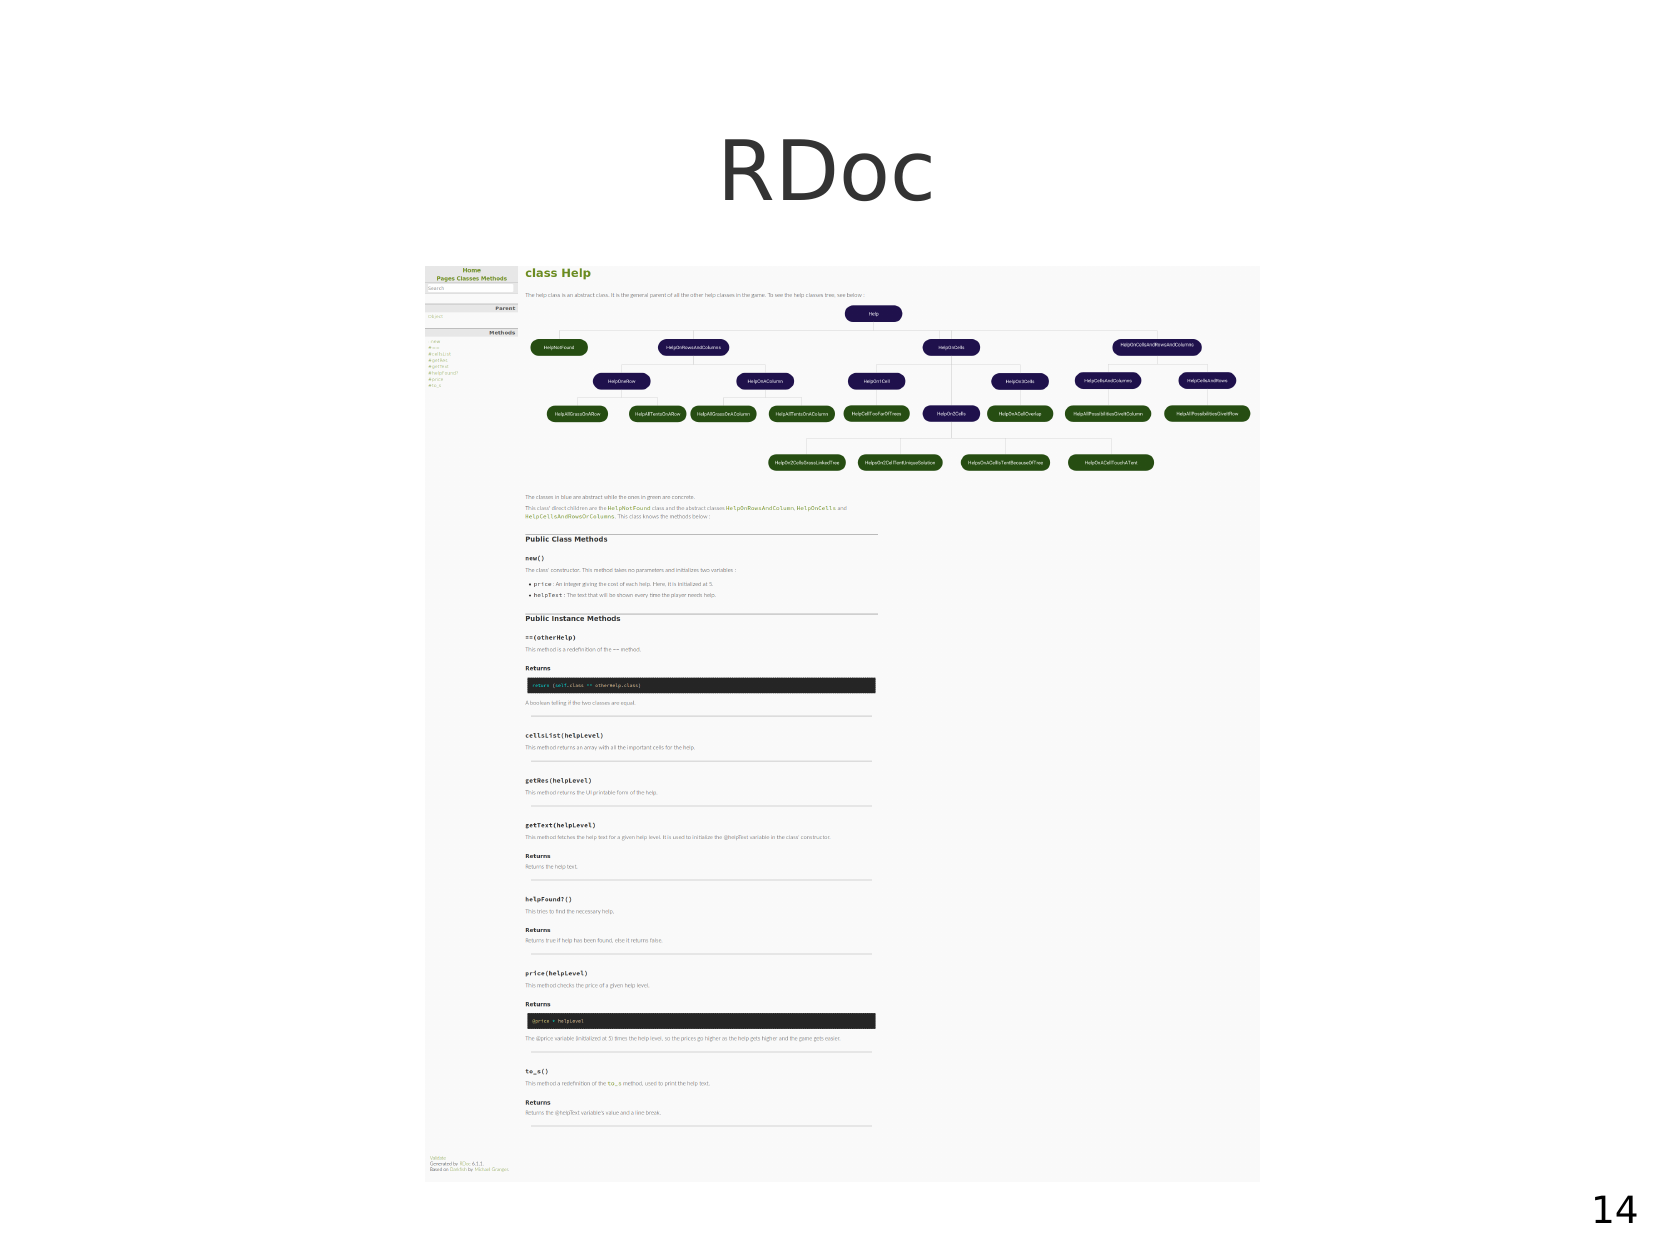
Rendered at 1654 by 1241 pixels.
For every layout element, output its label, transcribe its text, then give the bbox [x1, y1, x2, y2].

title RDoc [114, 73, 1539, 271]
text_box 14 [1576, 1181, 1654, 1240]
picture [425, 266, 1260, 1182]
